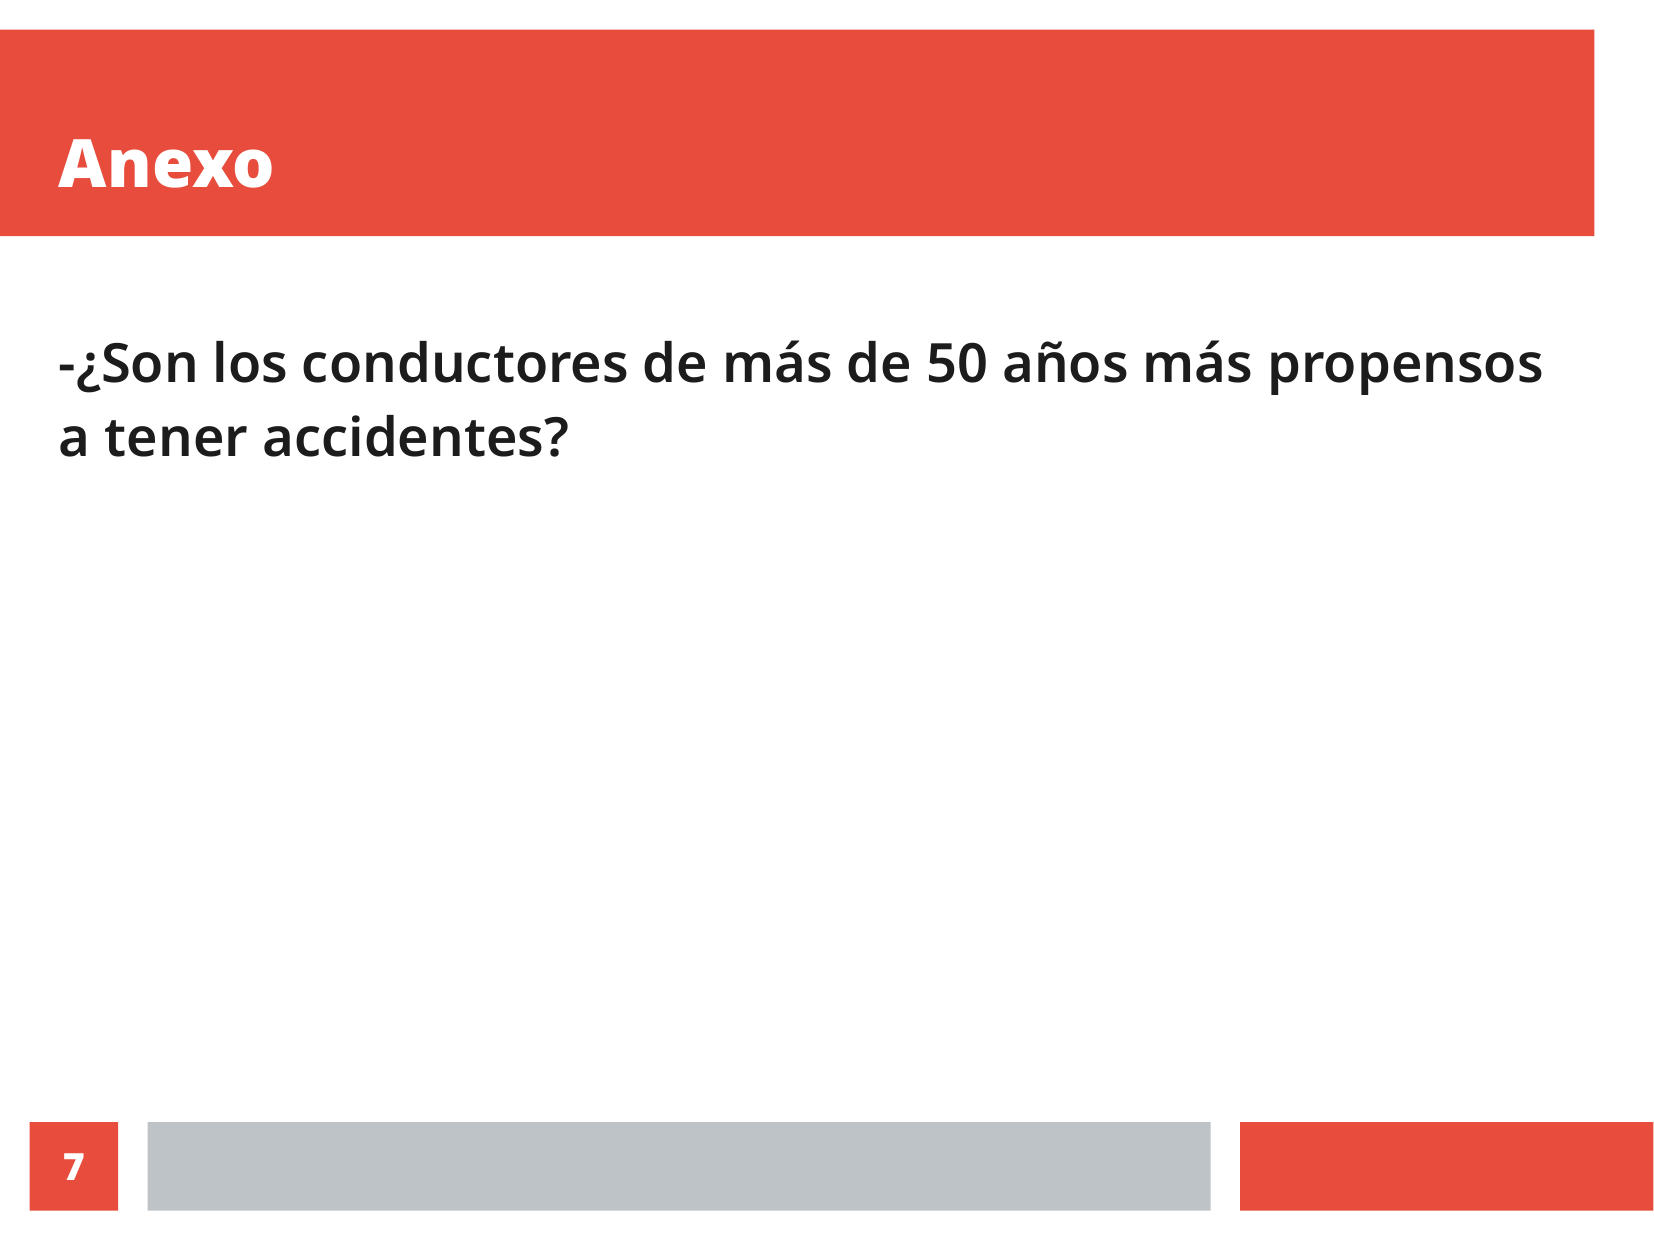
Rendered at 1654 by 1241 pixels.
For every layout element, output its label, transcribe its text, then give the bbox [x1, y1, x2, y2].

list -¿Son los conductores de más de 50 años más propensos a tener accidentes? [59, 324, 1565, 1093]
title Anexo [59, 59, 1595, 207]
